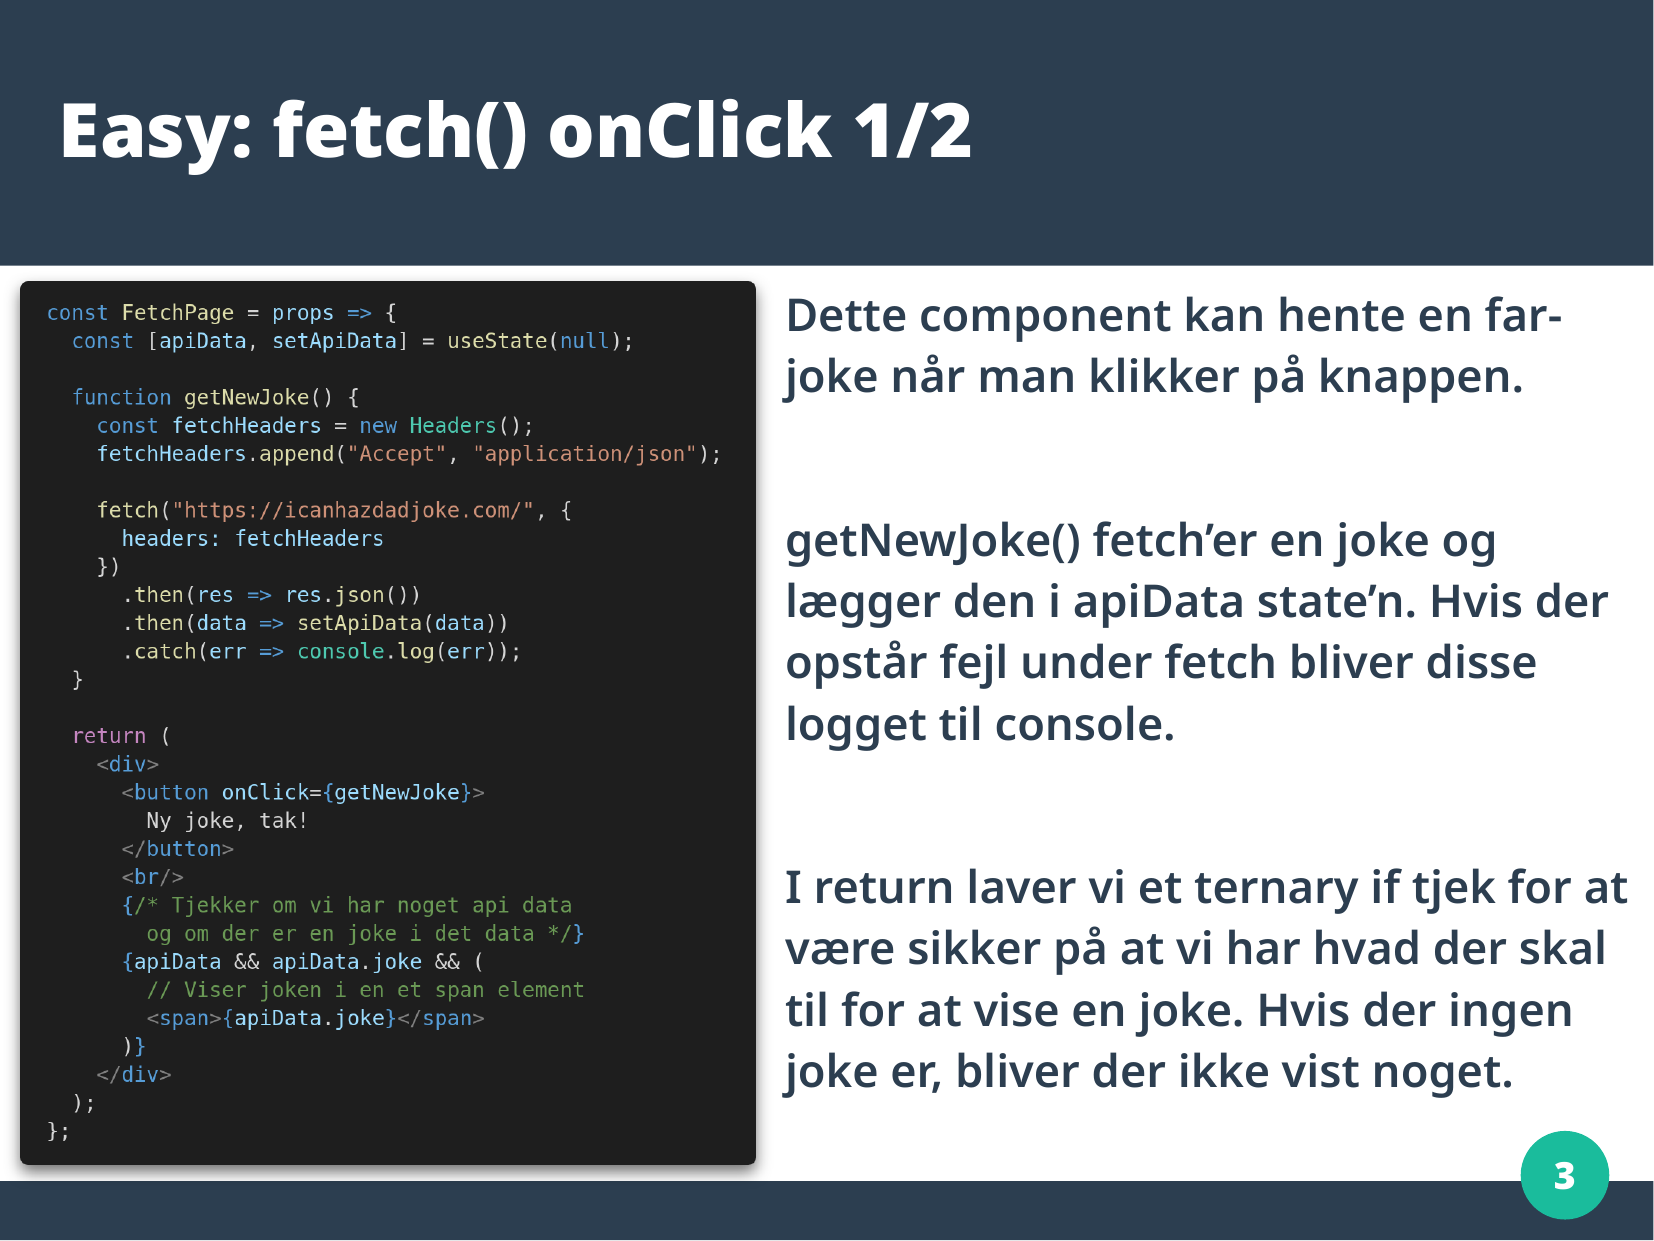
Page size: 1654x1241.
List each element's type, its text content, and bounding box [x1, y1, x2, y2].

picture [0, 249, 786, 1195]
title Easy: fetch() onClick 1/2 [59, 49, 1595, 207]
list Dette component kan hente en far-joke når man klikker på knappen. getNewJoke() fetch’er en joke og lægger den i apiData state’n. Hvis der opstår fejl under fetch bliver disse logget til console. I return laver vi et ternary if tjek for at være sikker på at vi har hvad der skal til for at vise en joke. Hvis der ingen joke er, bliver der ikke vist noget. [786, 283, 1636, 1171]
